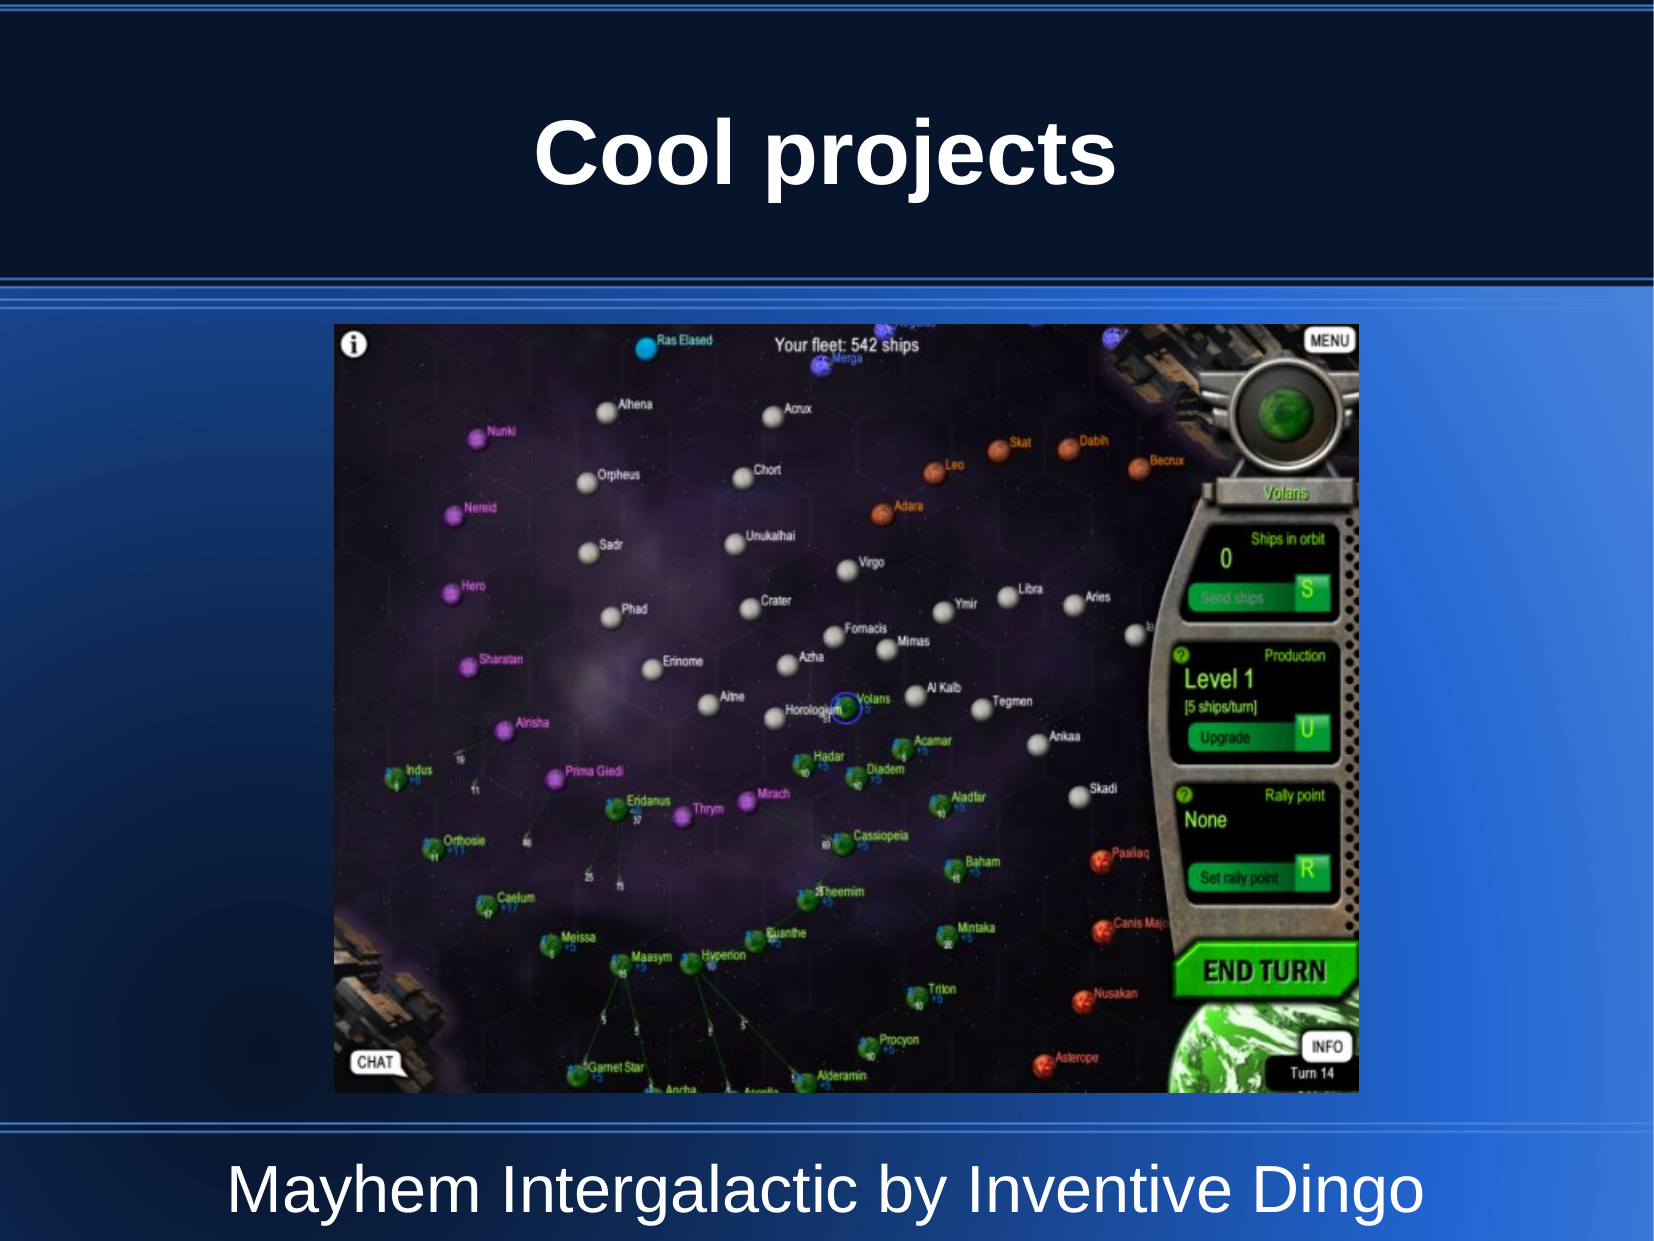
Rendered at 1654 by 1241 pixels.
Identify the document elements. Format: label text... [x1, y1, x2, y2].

picture [0, 0, 1654, 1241]
list Mayhem Intergalactic by Inventive Dingo [47, 1151, 1536, 1241]
title Cool projects [82, 49, 1571, 257]
